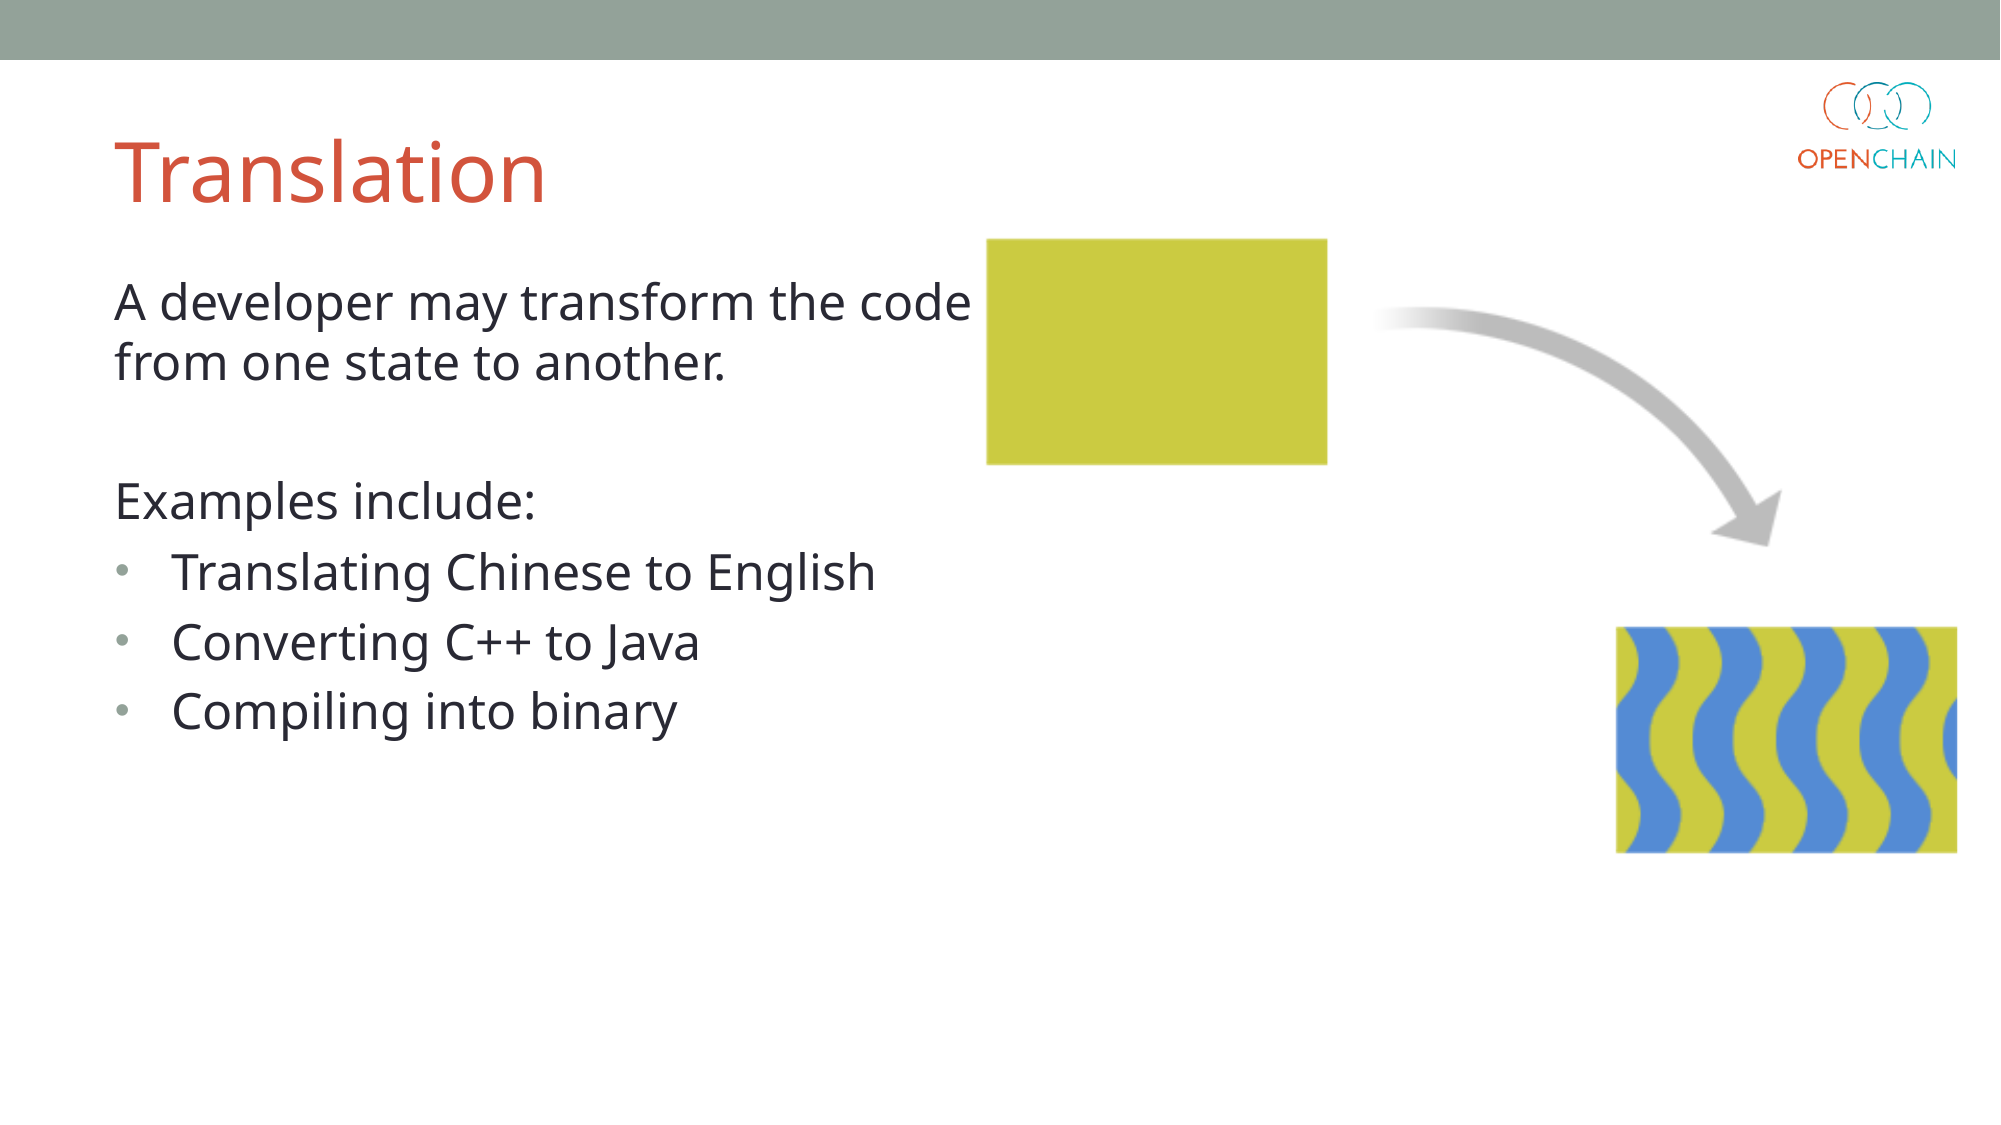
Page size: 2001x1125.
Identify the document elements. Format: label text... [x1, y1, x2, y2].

picture [730, 82, 2000, 1088]
title Translation [99, 87, 1900, 250]
list A developer may transform the code from one state to another. Examples include: Translating Chinese to English Converting C++ to Java Compiling into binary [99, 262, 730, 1063]
